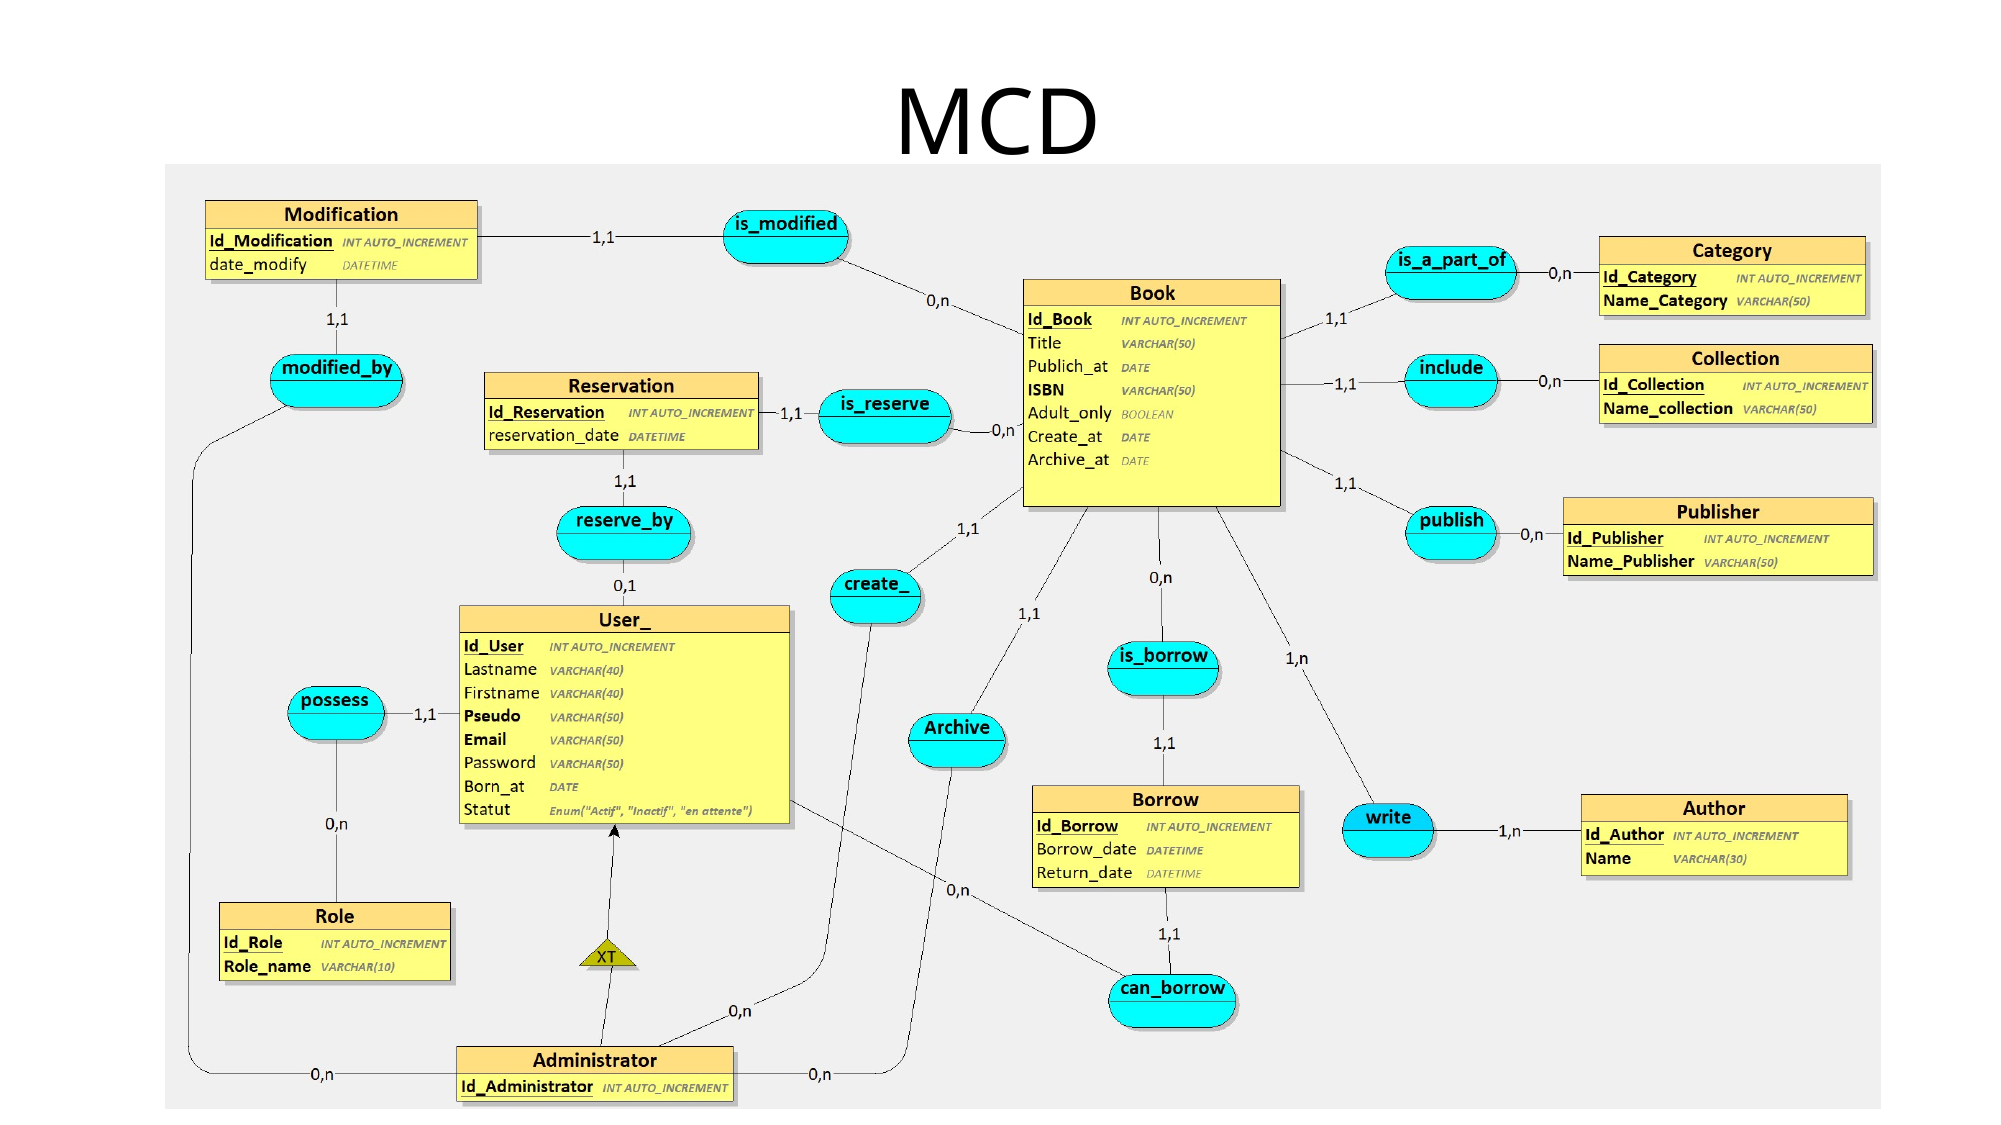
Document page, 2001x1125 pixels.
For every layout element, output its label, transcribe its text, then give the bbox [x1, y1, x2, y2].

title MCD [878, 16, 1122, 164]
picture [165, 164, 1881, 1109]
